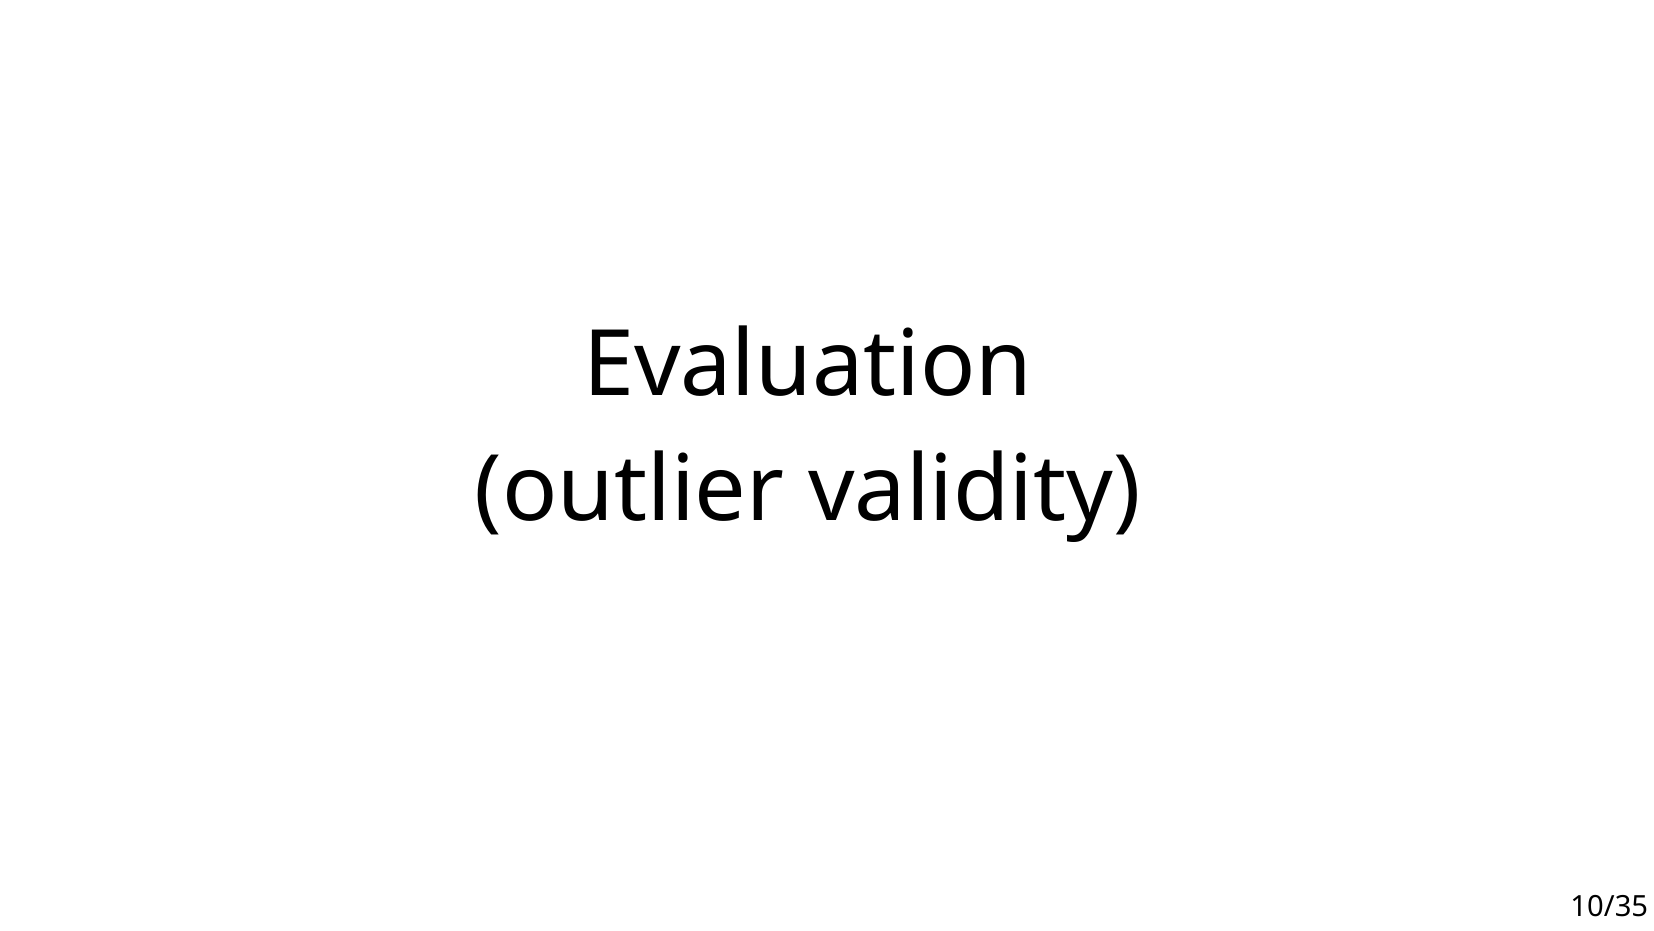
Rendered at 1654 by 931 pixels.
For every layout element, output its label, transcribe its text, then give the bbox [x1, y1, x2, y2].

title Evaluation (outlier validity) [64, 293, 1553, 552]
